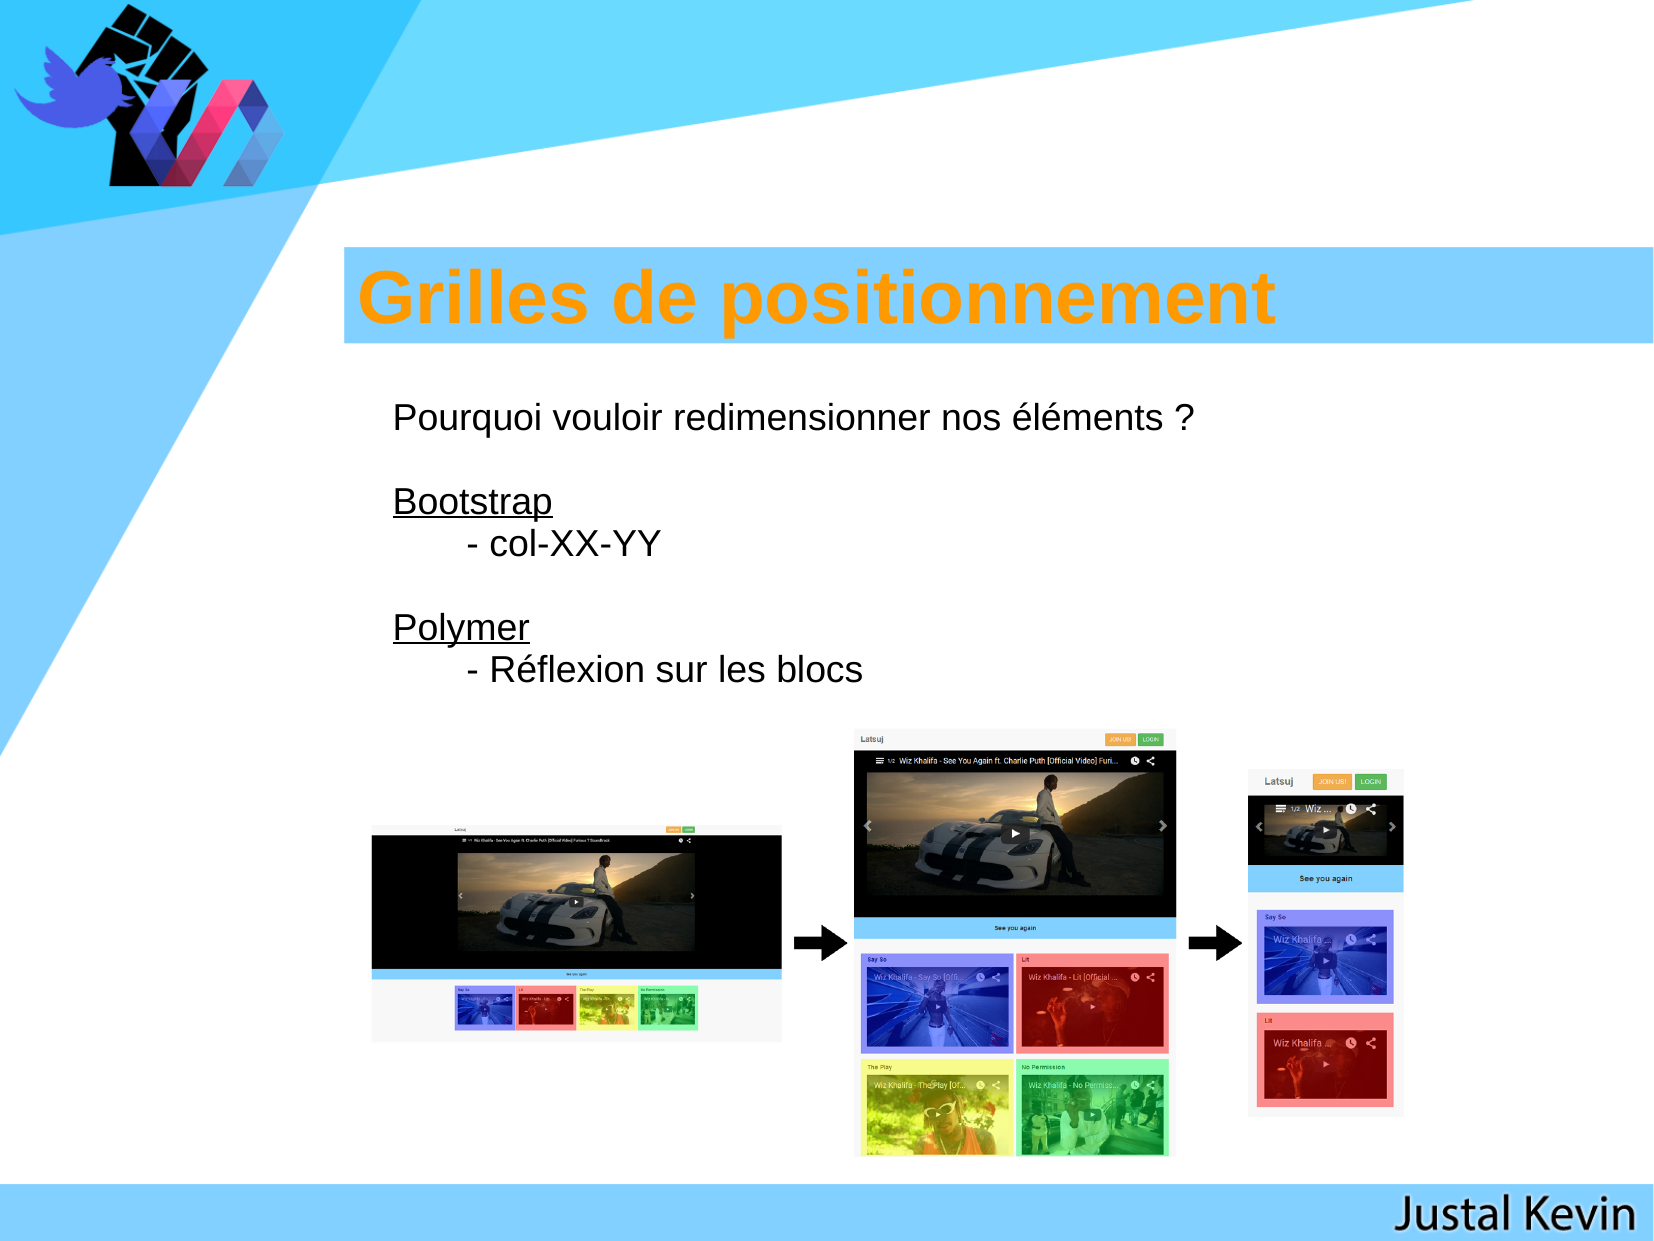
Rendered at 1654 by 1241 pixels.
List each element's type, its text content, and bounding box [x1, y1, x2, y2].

text_box Pourquoi vouloir redimensionner nos éléments ? Bootstrap - col-XX-YY Polymer - Réflexion sur les blocs [377, 346, 1619, 699]
picture [0, 0, 1654, 1241]
text_box Grilles de positionnement [342, 248, 1654, 347]
